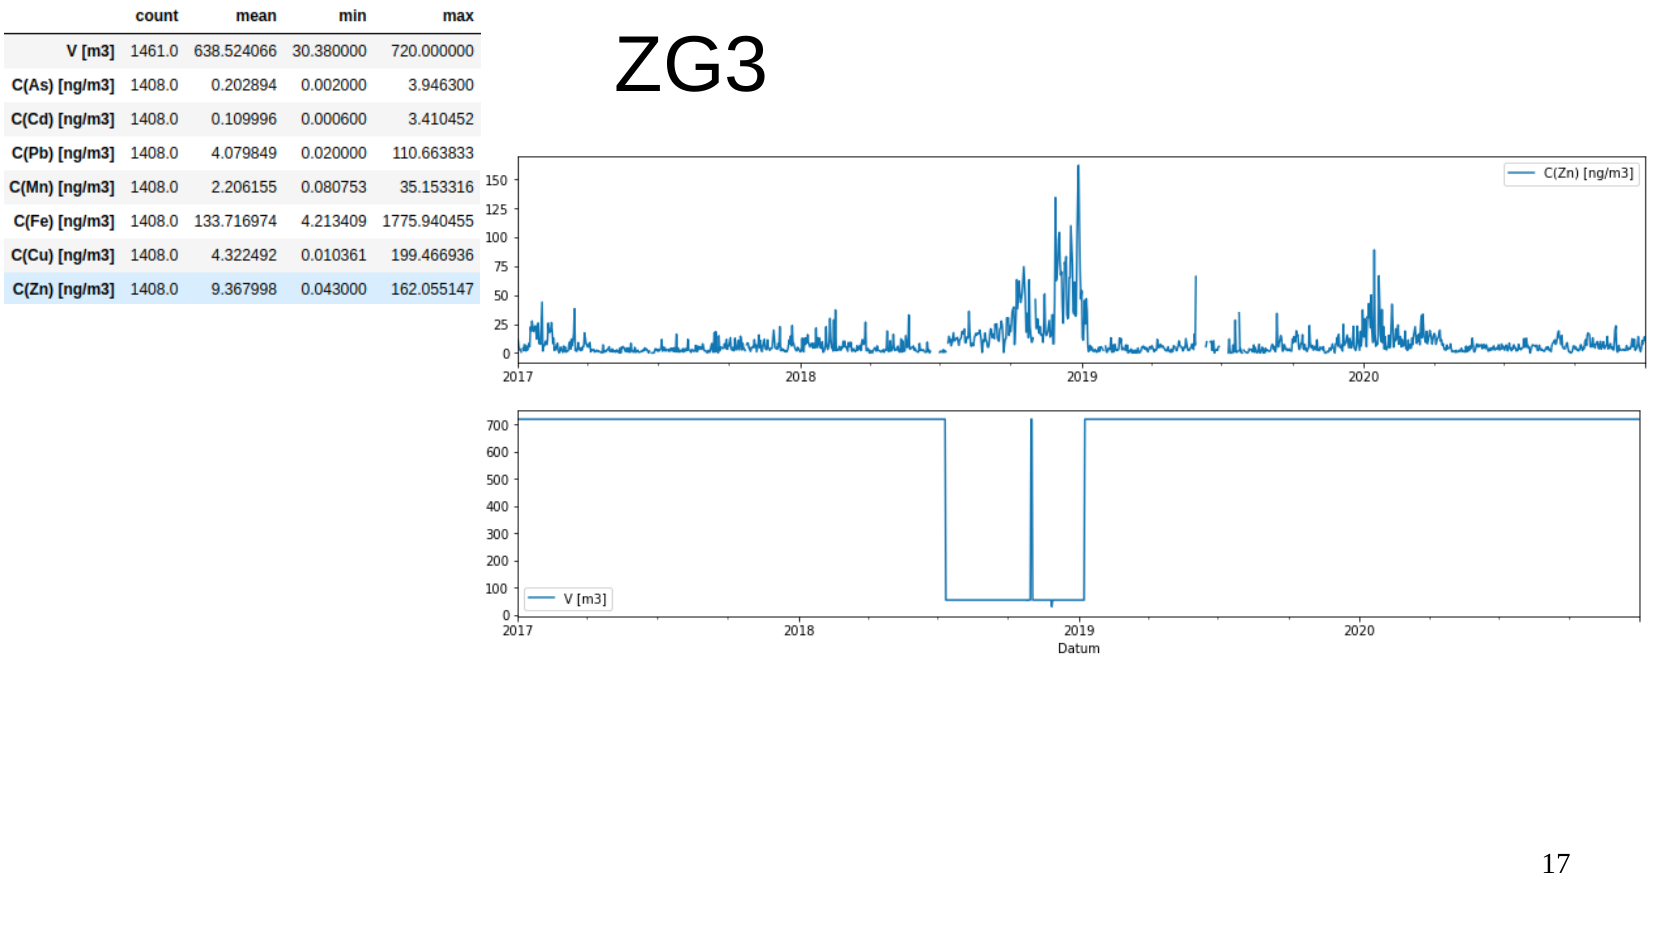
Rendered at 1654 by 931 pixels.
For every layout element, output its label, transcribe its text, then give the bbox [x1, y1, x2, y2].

picture [480, 404, 1647, 657]
picture [4, 3, 1654, 388]
text_box ZG3 [600, 12, 792, 121]
